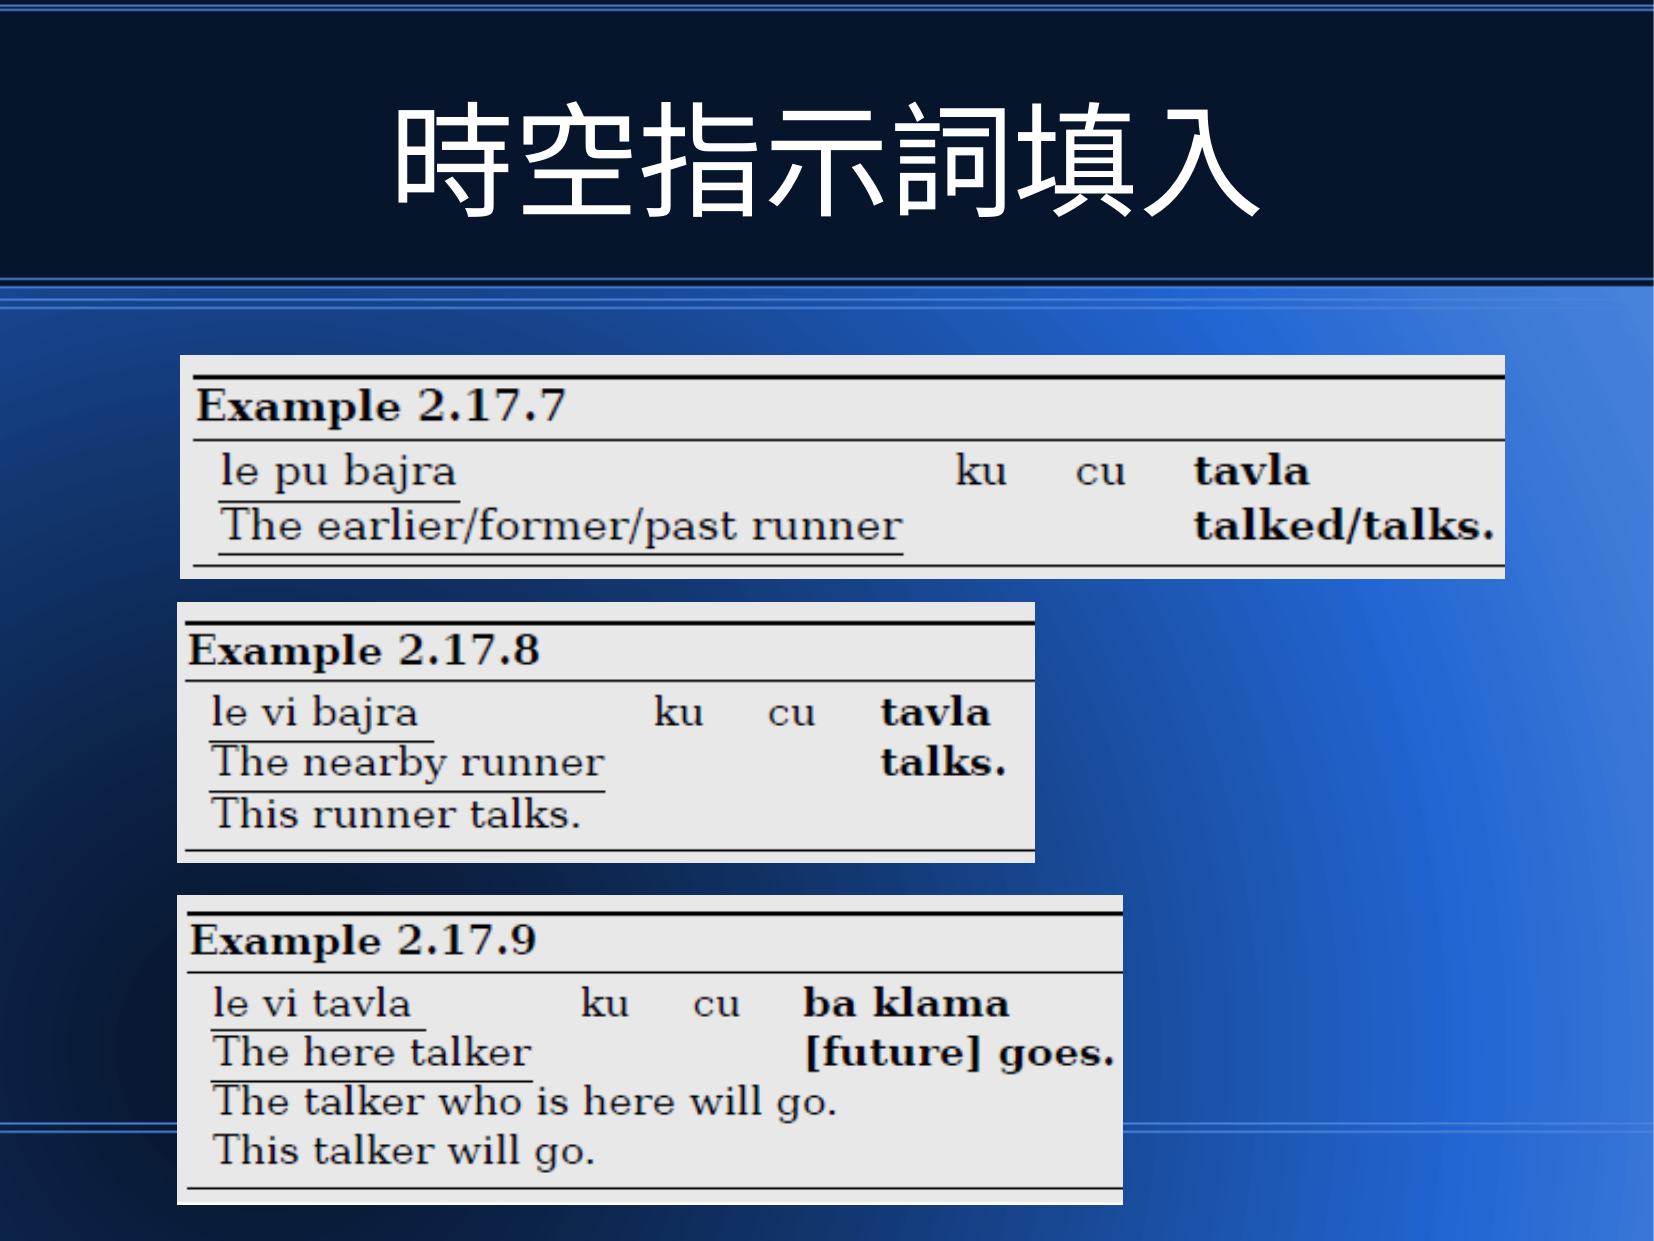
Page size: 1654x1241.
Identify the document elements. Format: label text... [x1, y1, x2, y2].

picture [0, 0, 1654, 1241]
title 時空指示詞填入 [82, 49, 1571, 257]
